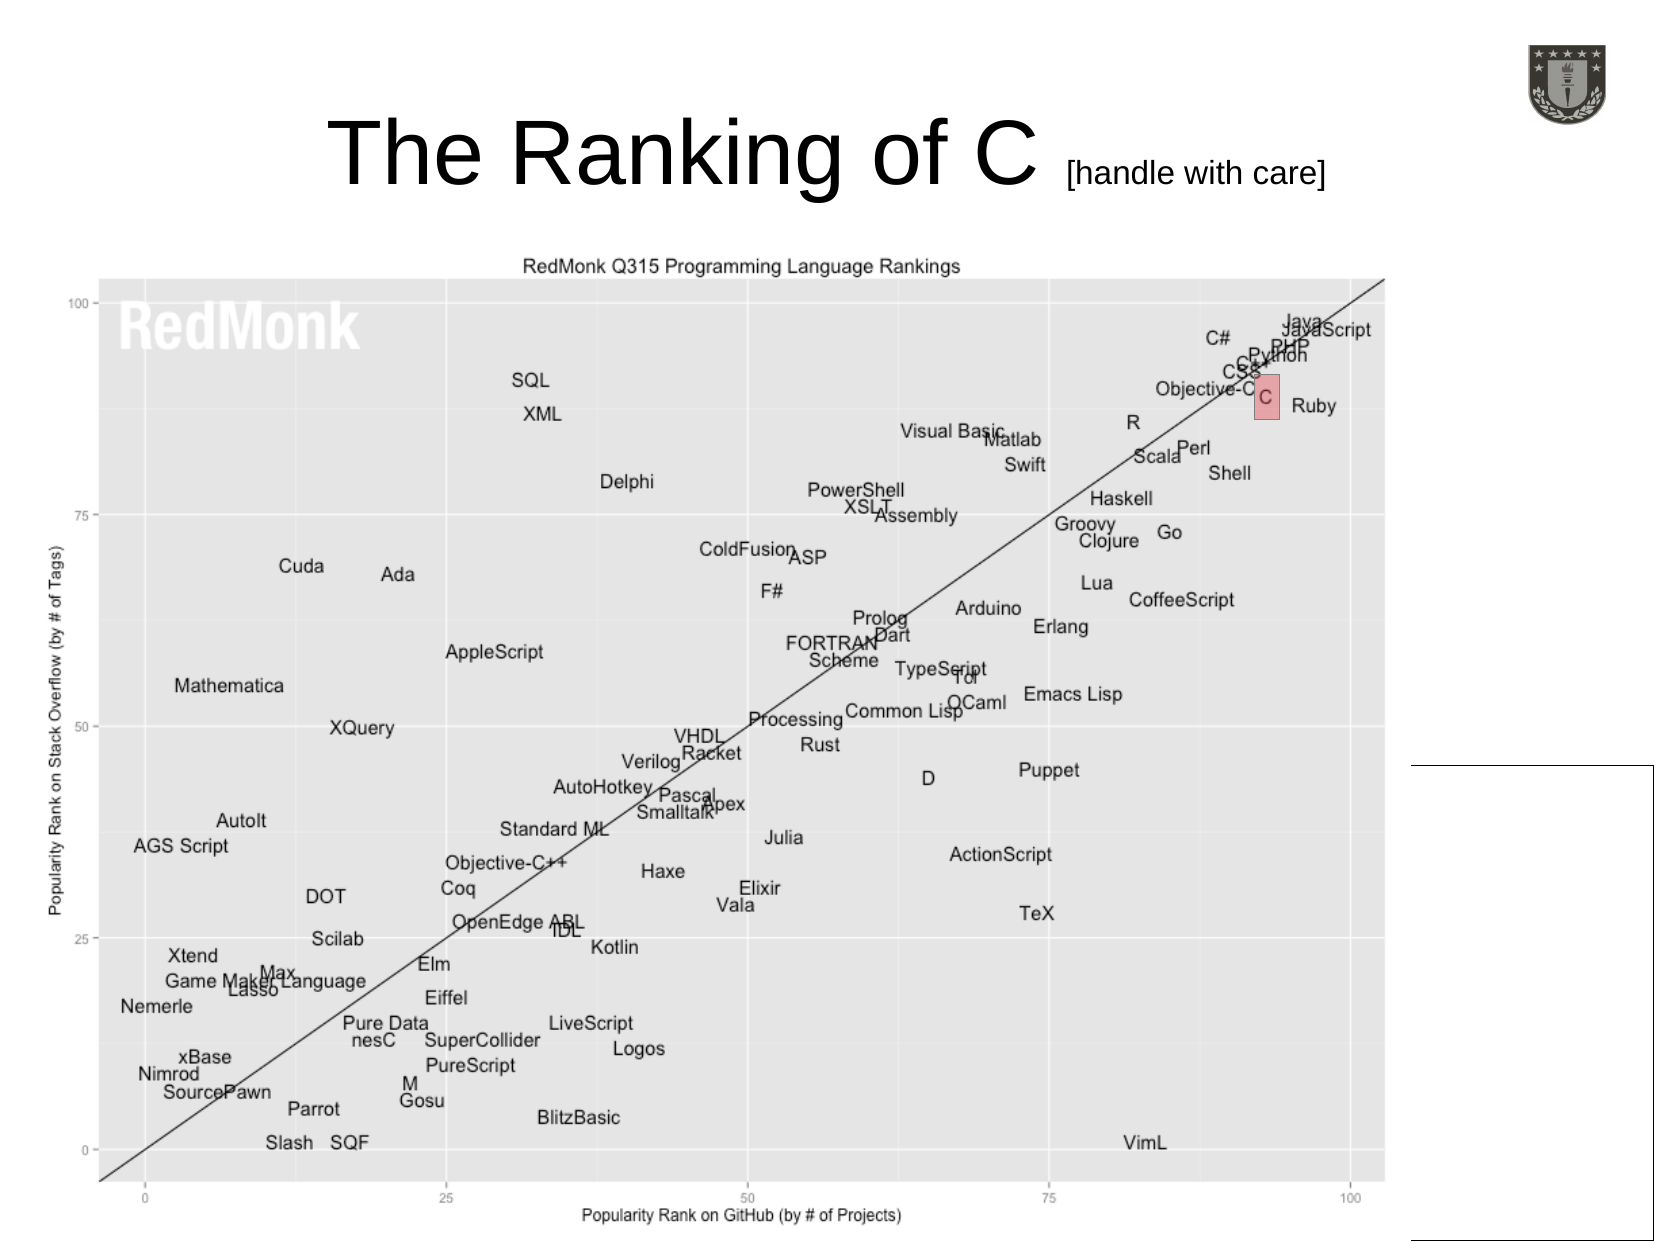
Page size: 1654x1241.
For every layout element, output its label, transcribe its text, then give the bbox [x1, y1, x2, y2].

picture [1528, 45, 1606, 125]
text_box [1254, 374, 1280, 420]
picture [30, 224, 1411, 1241]
title The Ranking of C [handle with care] [82, 49, 1571, 257]
